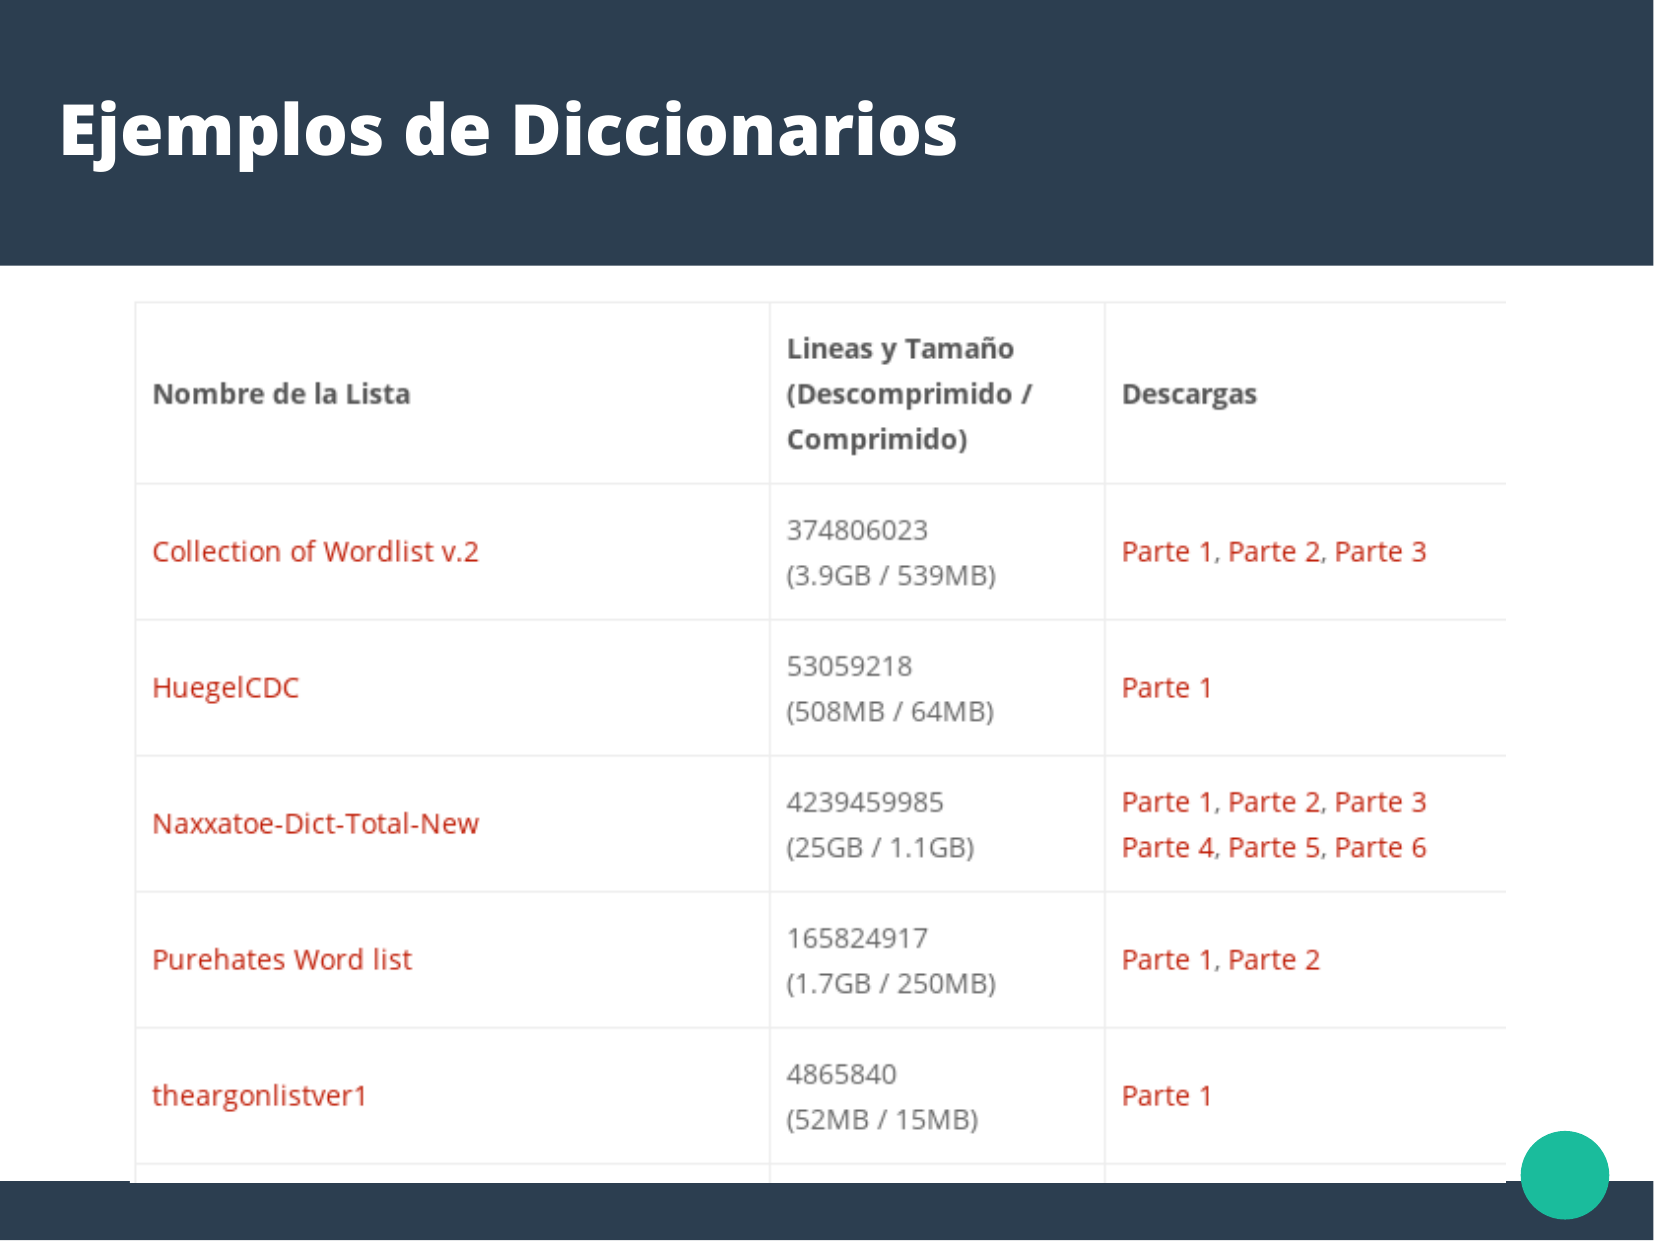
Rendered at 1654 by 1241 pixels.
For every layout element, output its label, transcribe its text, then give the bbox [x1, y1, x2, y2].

title Ejemplos de Diccionarios [59, 56, 1595, 200]
picture [129, 290, 1506, 1183]
